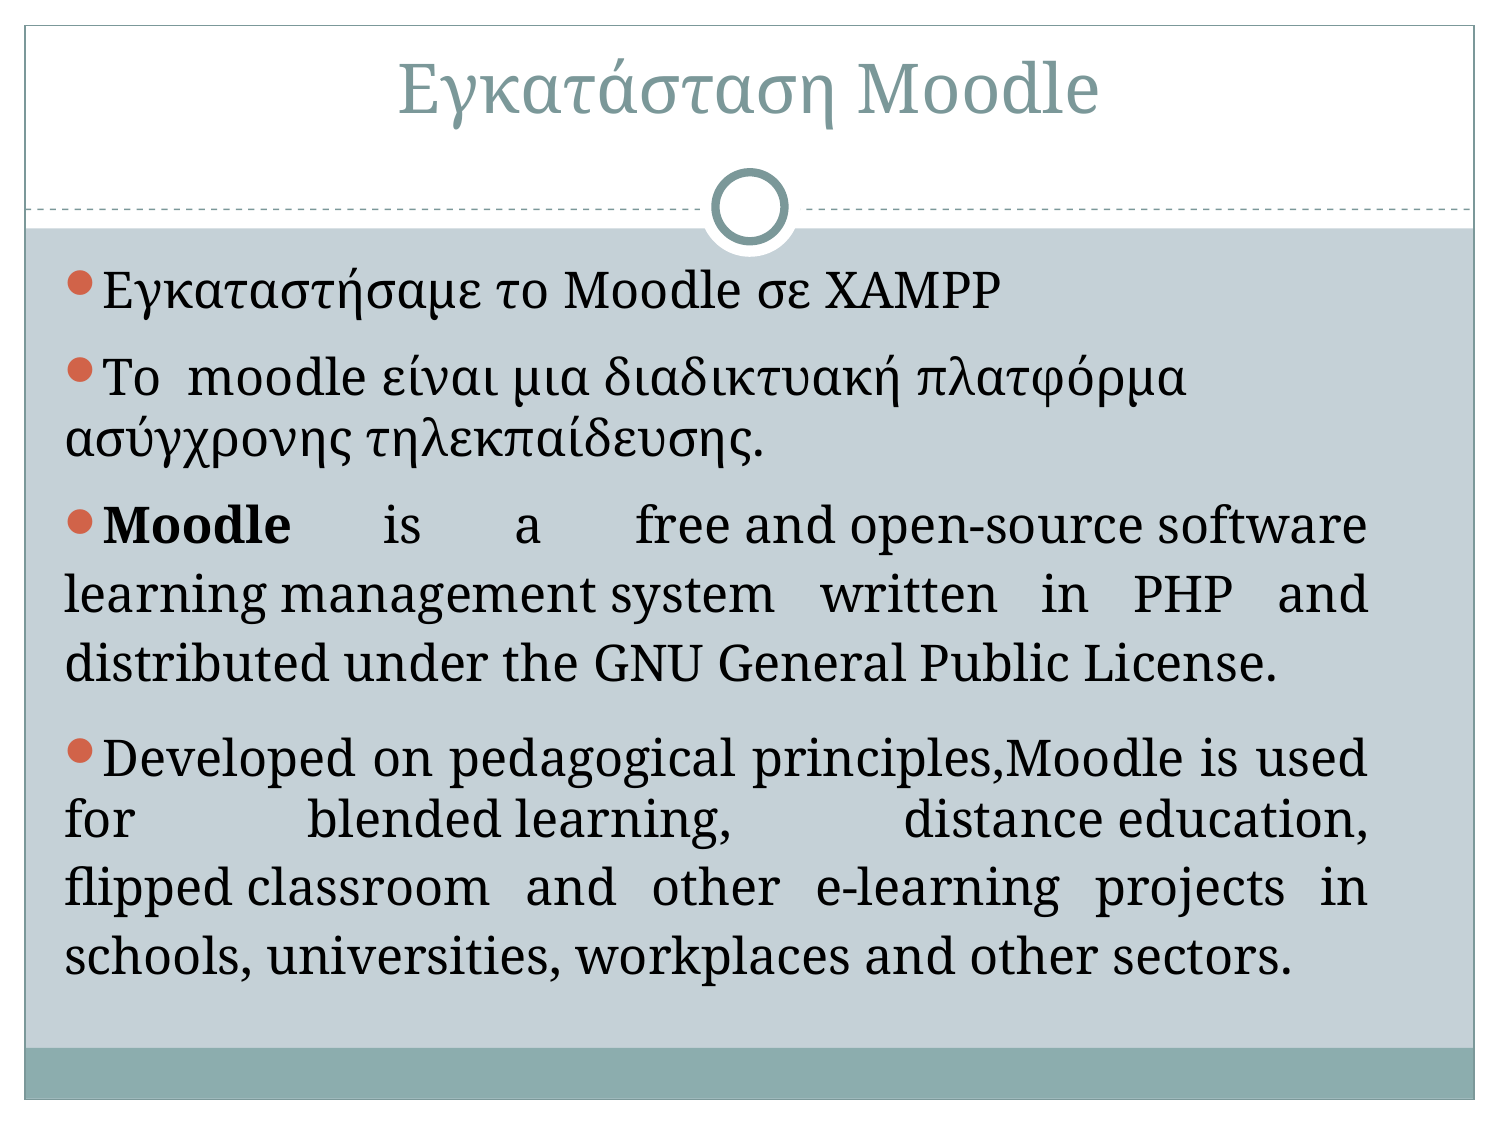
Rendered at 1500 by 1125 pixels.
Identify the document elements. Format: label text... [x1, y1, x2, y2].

title Εγκατάσταση Moodle [49, 37, 1450, 162]
list Εγκαταστήσαμε το Moodle σε XAMPP Το moodle είναι μια διαδικτυακή πλατφόρμα ασύγχρονης τηλεκπαίδευσης. Moodle is a free and open-source software learning management system written in PHP and distributed under the GNU General Public License. Developed on pedagogical principles,Moodle is used for blended learning, distance education, flipped classroom and other e-learning projects in schools, universities, workplaces and other sectors. [49, 250, 1445, 1001]
